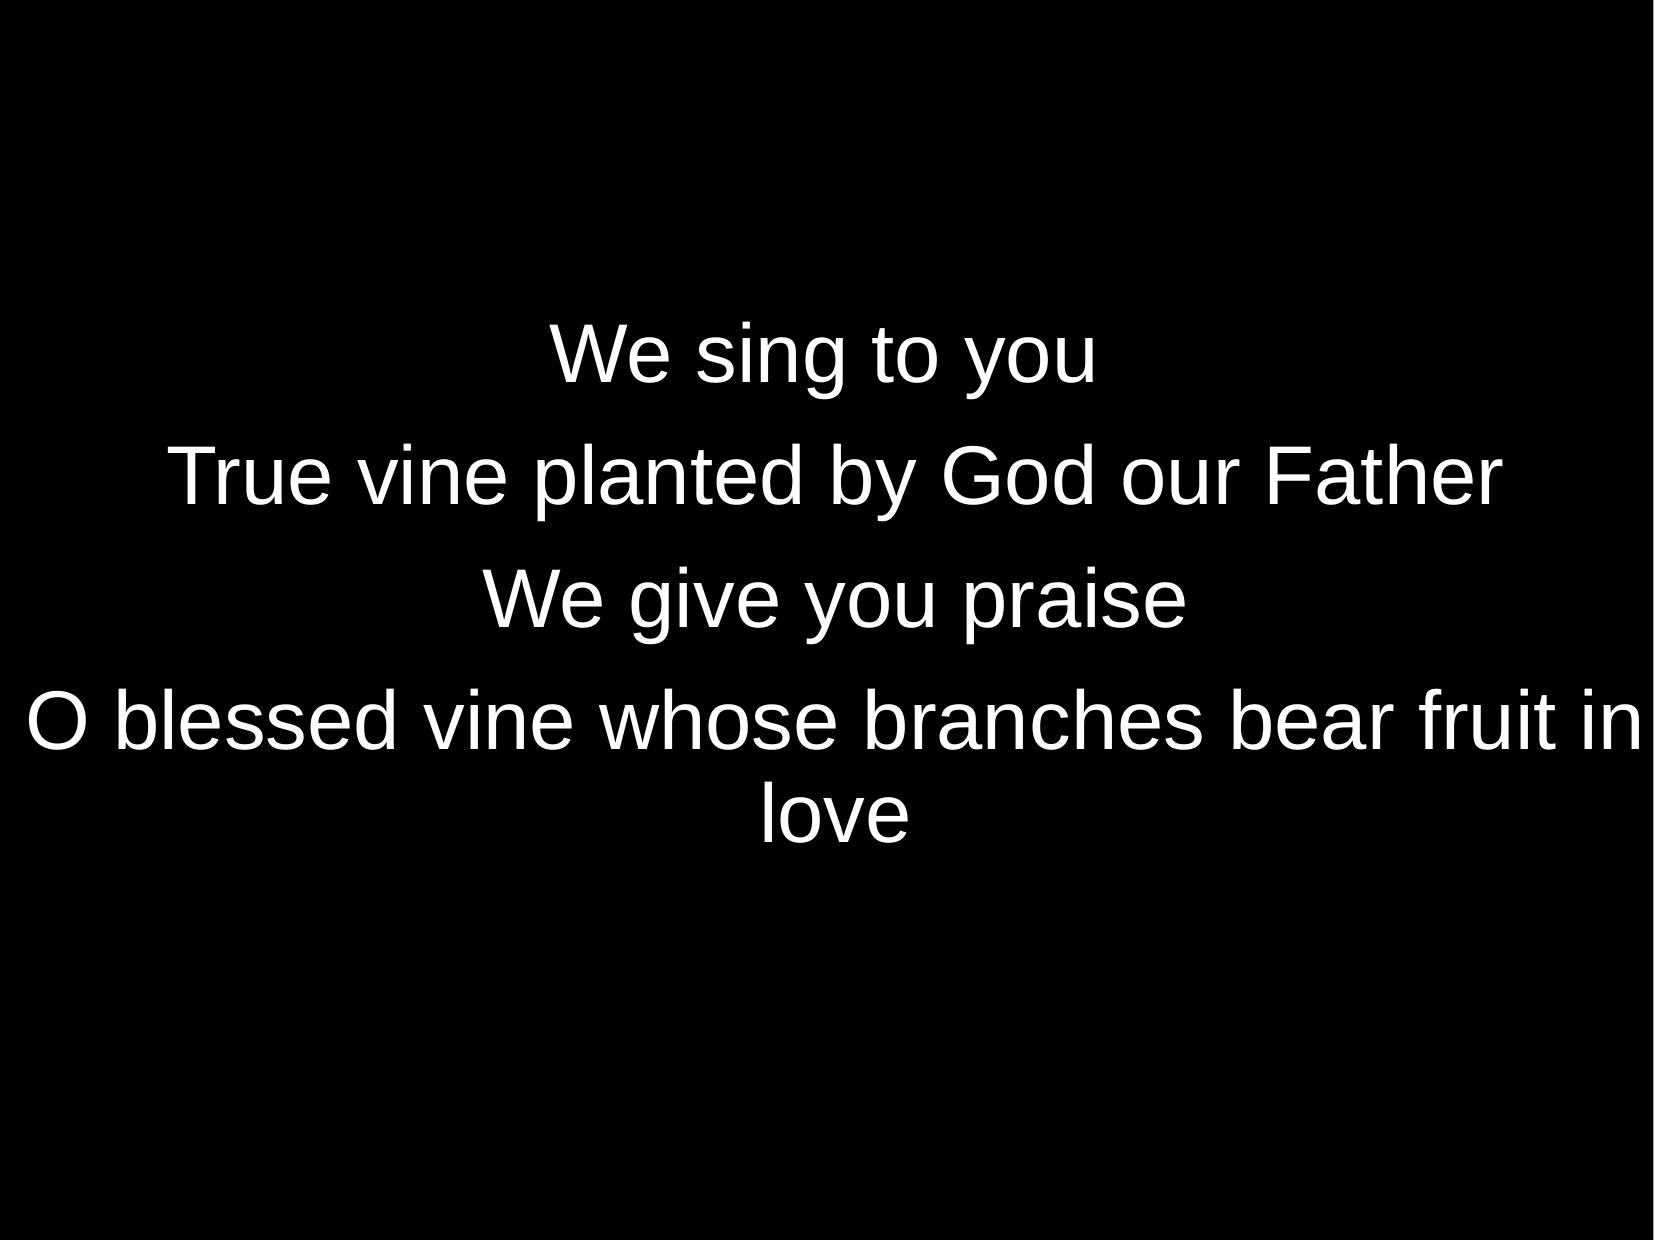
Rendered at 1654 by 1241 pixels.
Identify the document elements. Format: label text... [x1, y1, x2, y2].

list We sing to you True vine planted by God our Father We give you praise O blessed vine whose branches bear fruit in love [0, 307, 1654, 1027]
